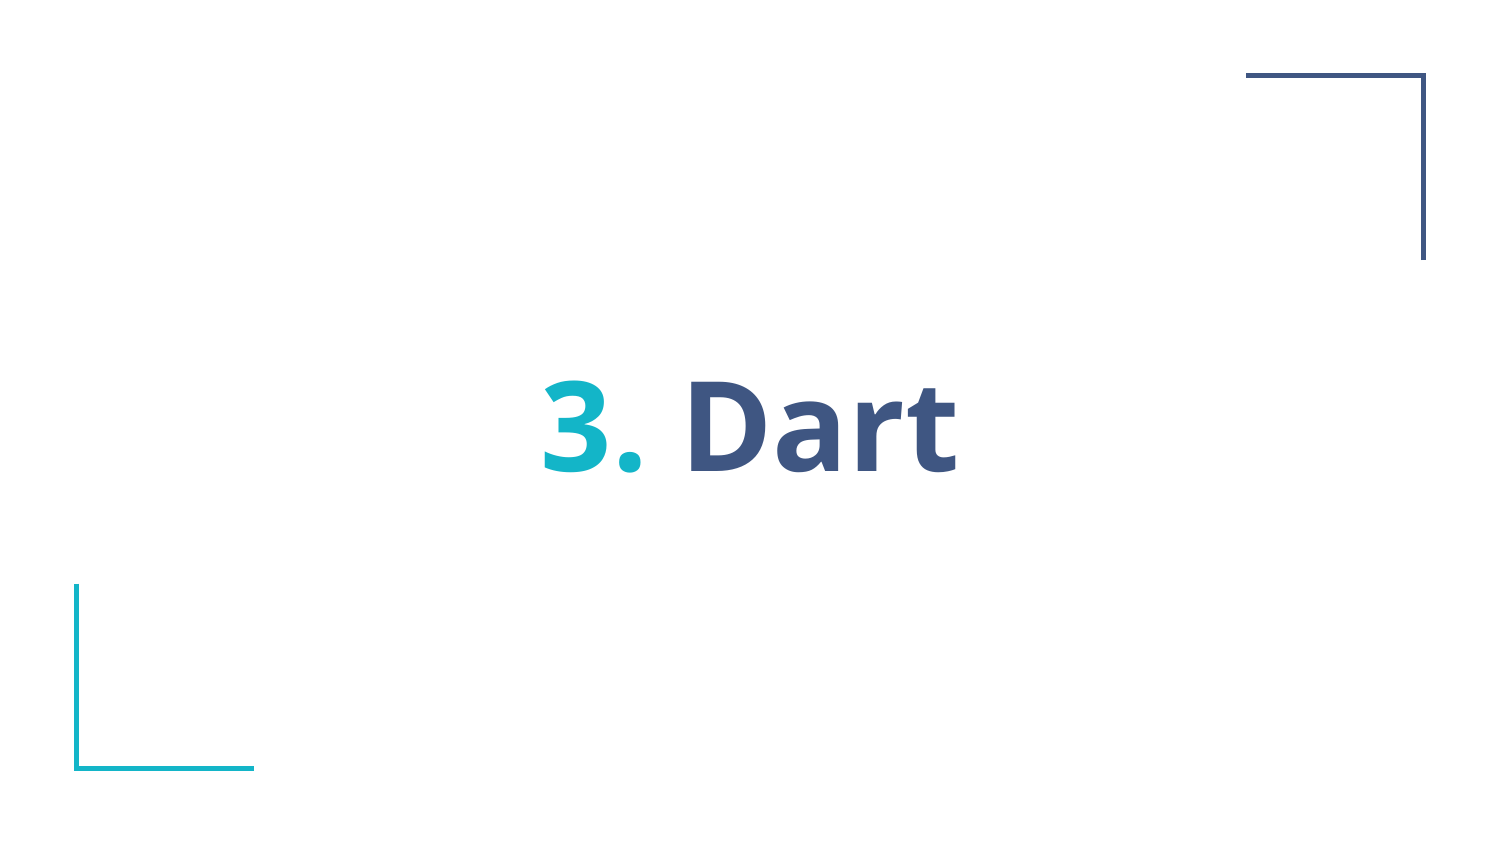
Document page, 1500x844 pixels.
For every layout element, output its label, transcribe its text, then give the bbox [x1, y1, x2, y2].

title 3. Dart [126, 296, 1374, 548]
